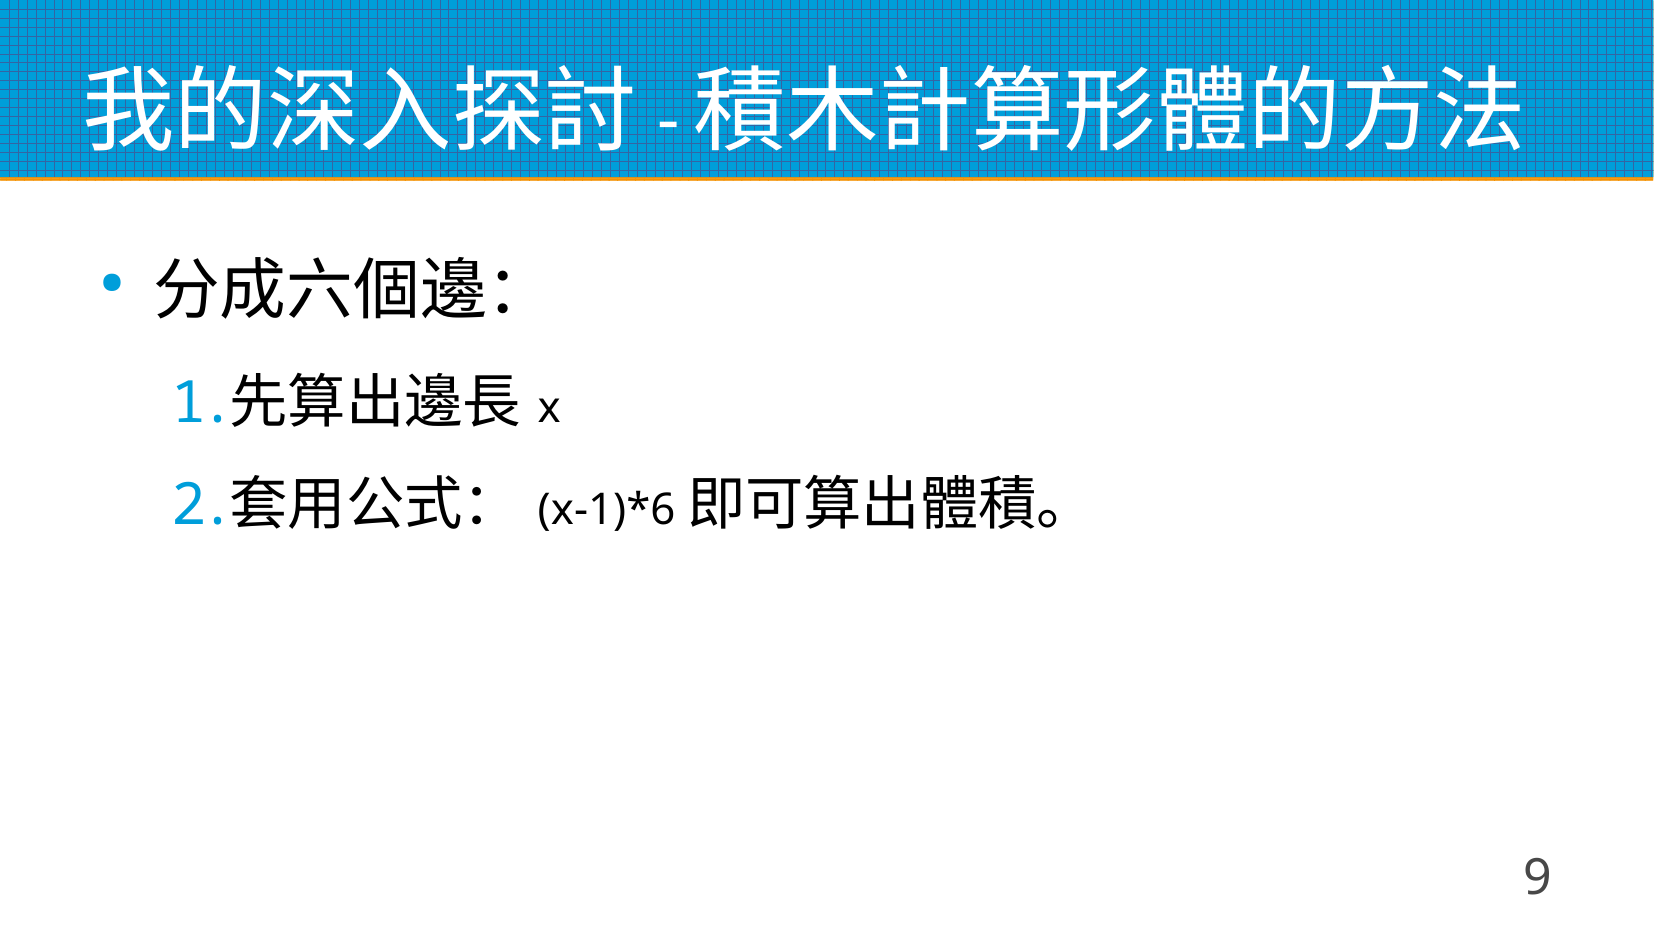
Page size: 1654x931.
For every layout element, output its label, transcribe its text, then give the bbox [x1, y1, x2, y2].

title 我的深入探討-積木計算形體的方法 [82, 14, 1571, 171]
list 分成六個邊： 先算出邊長x 套用公式：(x-1)*6即可算出體積。 [82, 236, 1563, 811]
